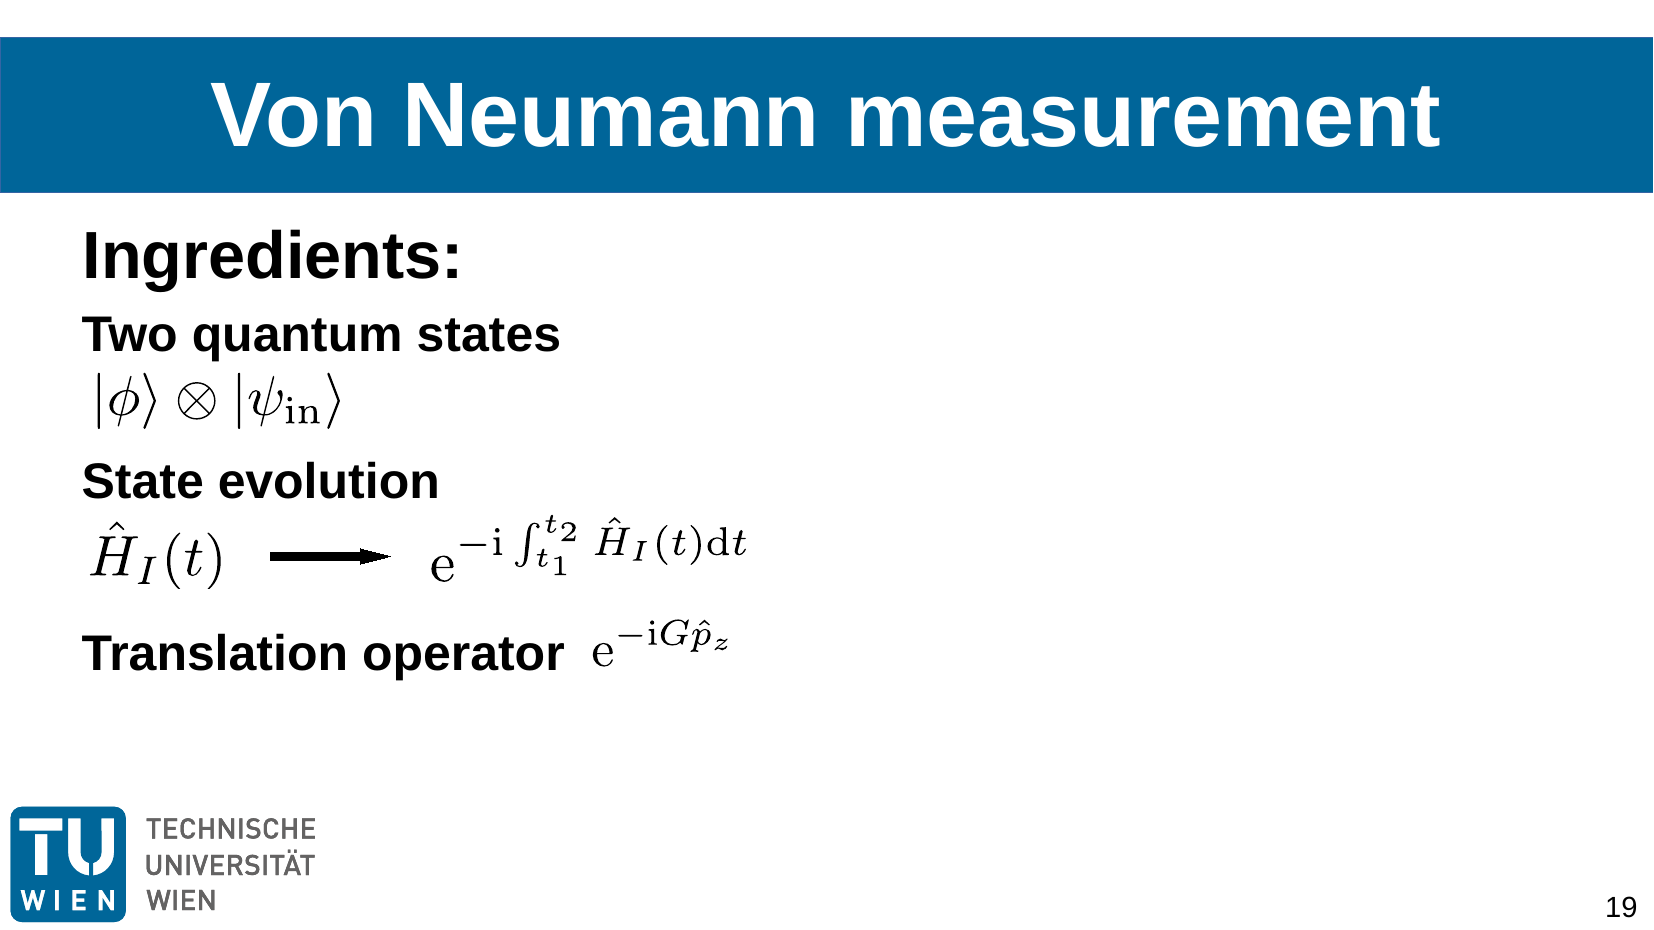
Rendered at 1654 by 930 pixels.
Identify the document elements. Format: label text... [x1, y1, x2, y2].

list Translation operator [81, 625, 571, 691]
list State evolution [81, 453, 466, 528]
picture [93, 381, 346, 442]
picture [413, 504, 764, 594]
picture [83, 528, 234, 589]
list Two quantum states [81, 306, 691, 381]
picture [587, 600, 738, 685]
text_box [270, 548, 391, 565]
list Ingredients: [82, 217, 1571, 301]
title Von Neumann measurement [0, 37, 1653, 193]
